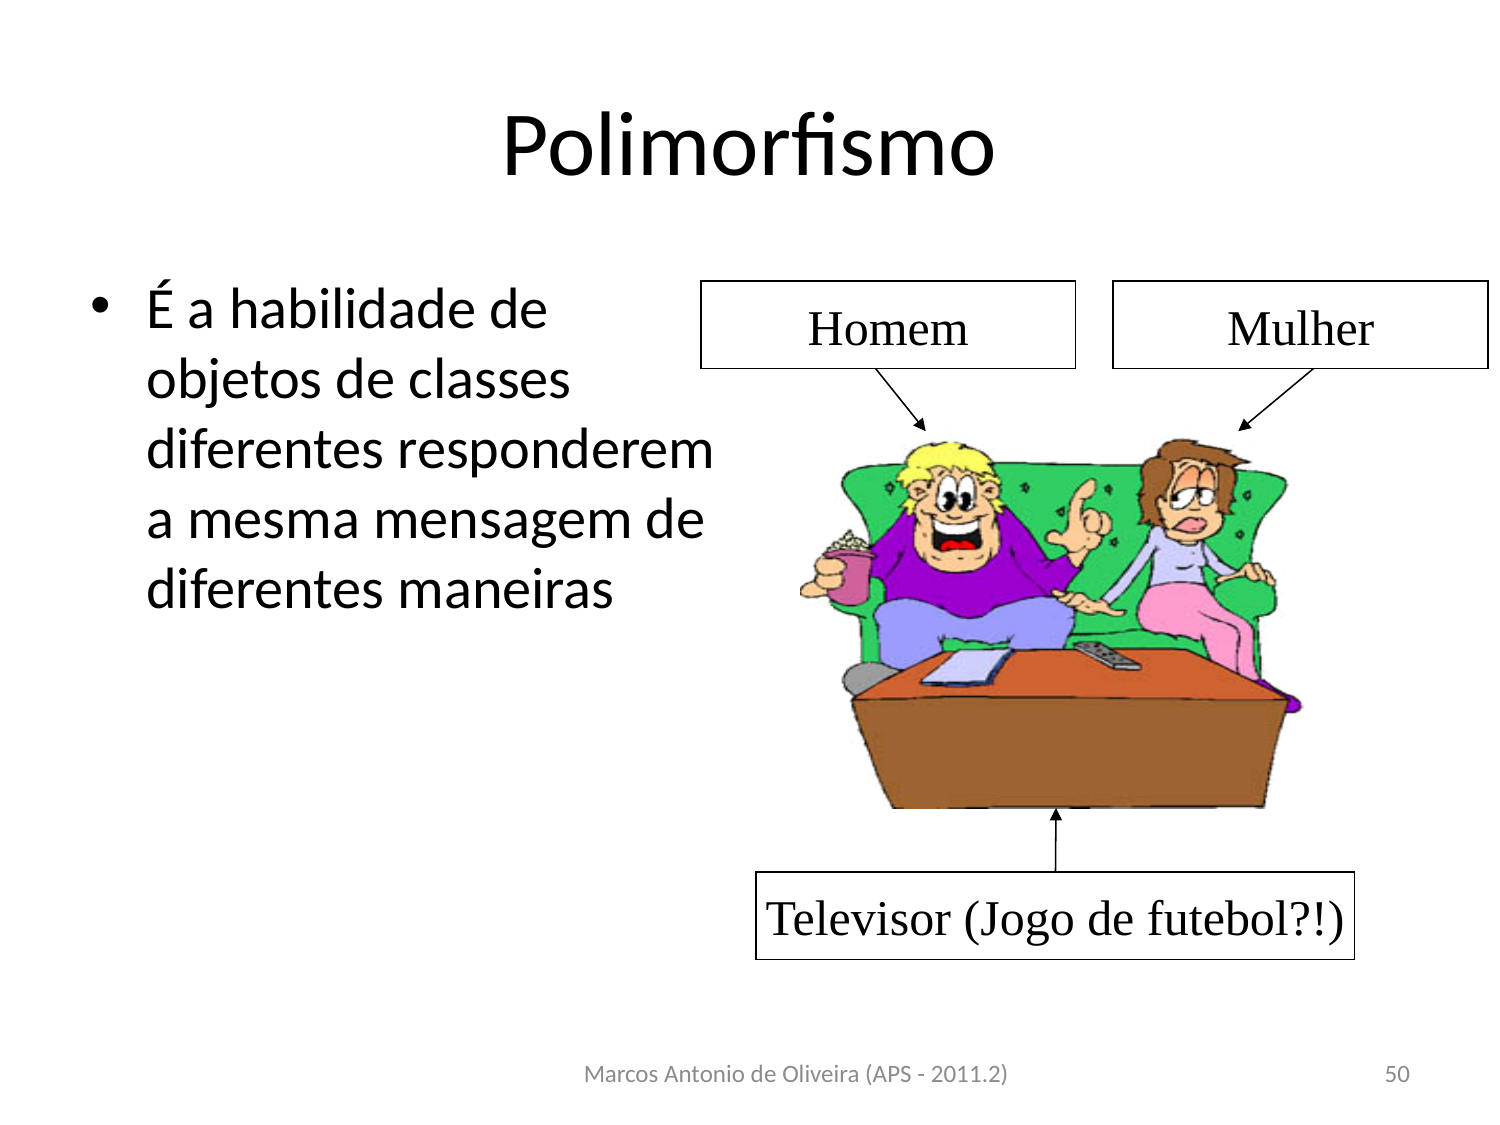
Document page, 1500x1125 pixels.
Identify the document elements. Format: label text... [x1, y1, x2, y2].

slide_number <número> [1074, 1042, 1425, 1103]
text_box Mulher [1113, 281, 1489, 369]
title Polimorfismo [75, 45, 1425, 233]
text_box Homem [700, 281, 1076, 369]
text_box Televisor (Jogo de futebol?!) [755, 871, 1355, 960]
footer Marcos Antonio de Oliveira (APS - 2011.2) [512, 1042, 1074, 1103]
picture [800, 431, 1312, 809]
list É a habilidade de objetos de classes diferentes responderem a mesma mensagem de diferentes maneiras [75, 262, 738, 1005]
